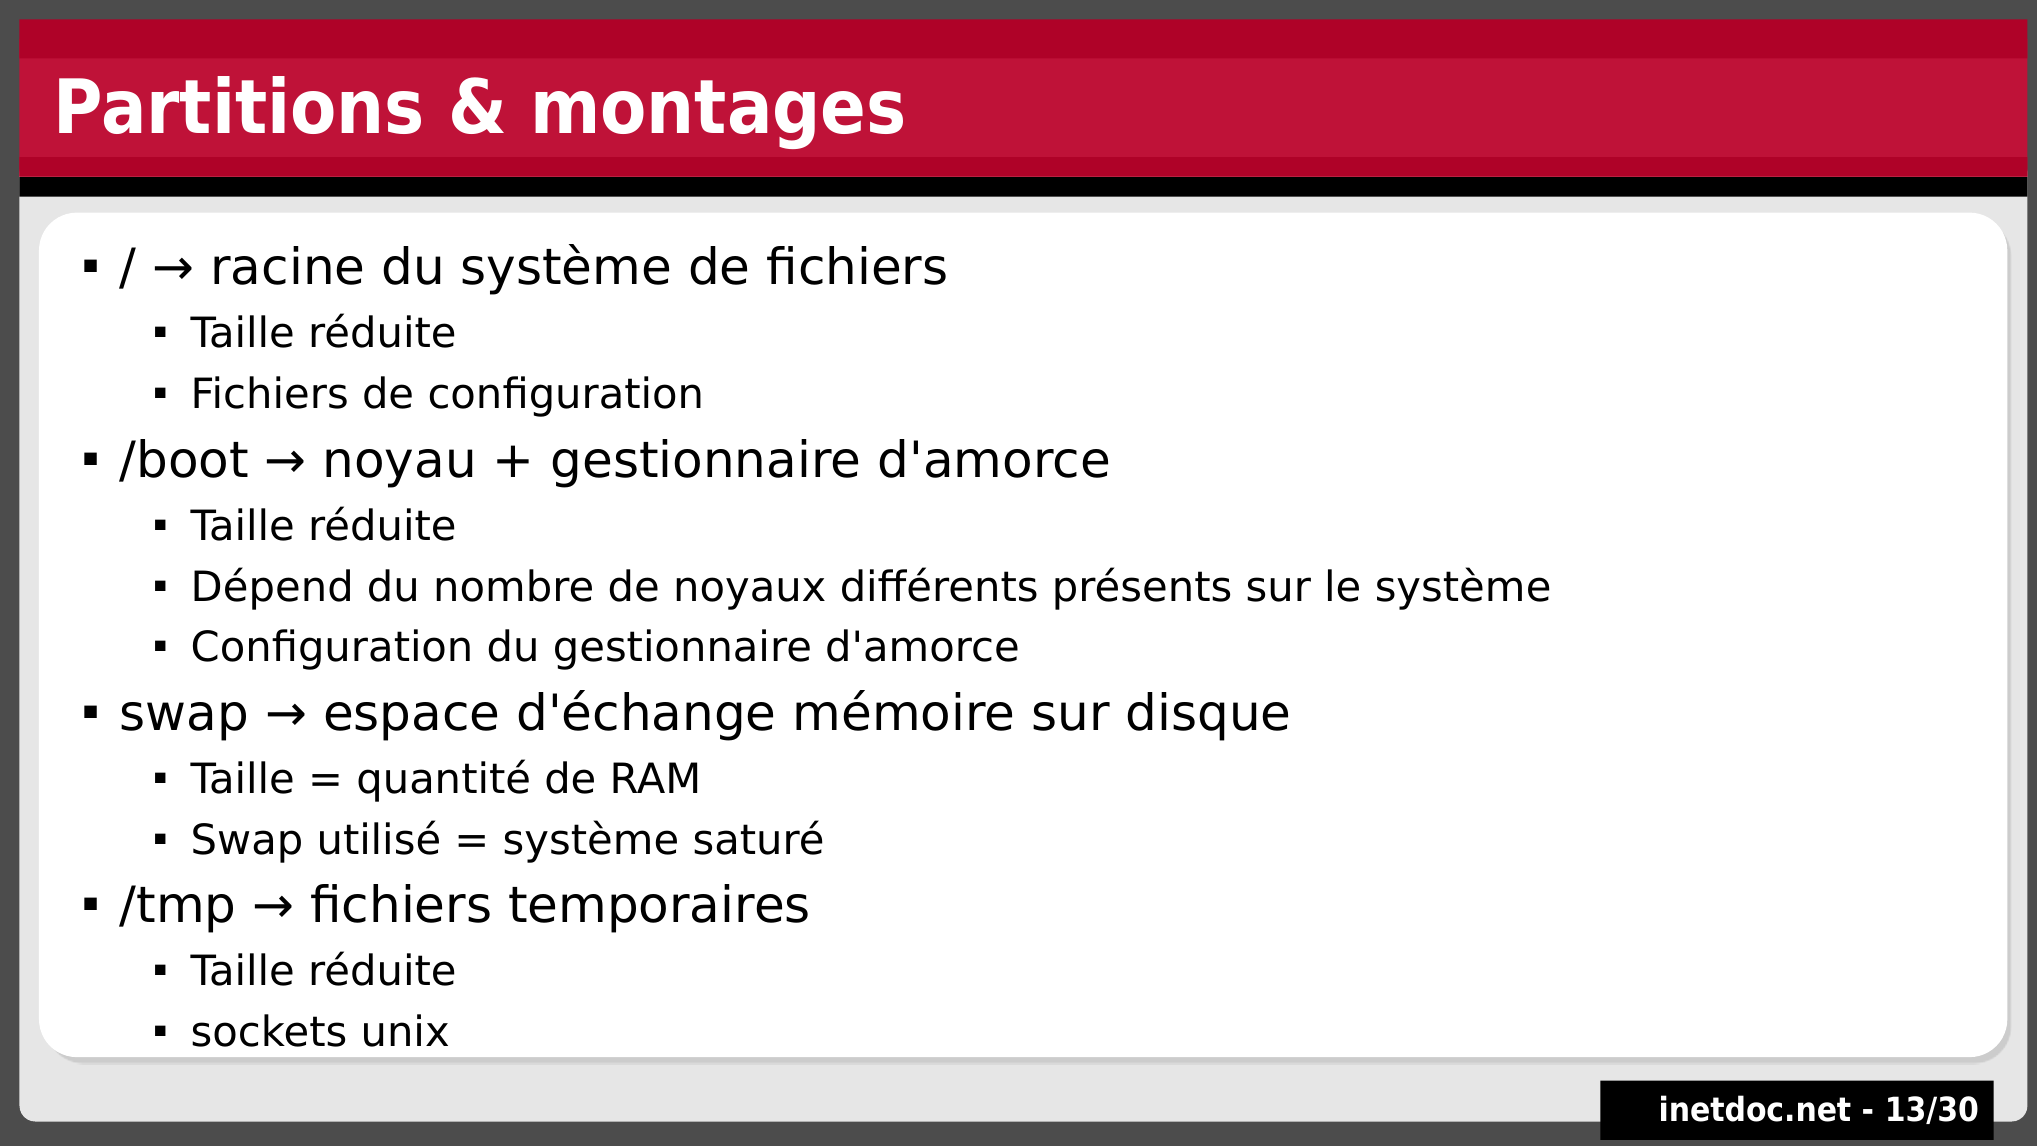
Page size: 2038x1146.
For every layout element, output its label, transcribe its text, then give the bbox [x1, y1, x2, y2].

text_box [19, 157, 2028, 1122]
text_box Partitions & montages [19, 59, 2028, 157]
text_box / → racine du système de fichiers Taille réduite Fichiers de configuration /boot → noyau + gestionnaire d'amorce Taille réduite Dépend du nombre de noyaux différents présents sur le système Configuration du gestionnaire d'amorce swap → espace d'échange mémoire sur disque Taille = quantité de RAM Swap utilisé = système saturé /tmp → fichiers temporaires Taille réduite sockets unix [38, 212, 2008, 1058]
text_box inetdoc.net - <numéro>/30 [1600, 1080, 1994, 1140]
text_box [19, 19, 2028, 59]
